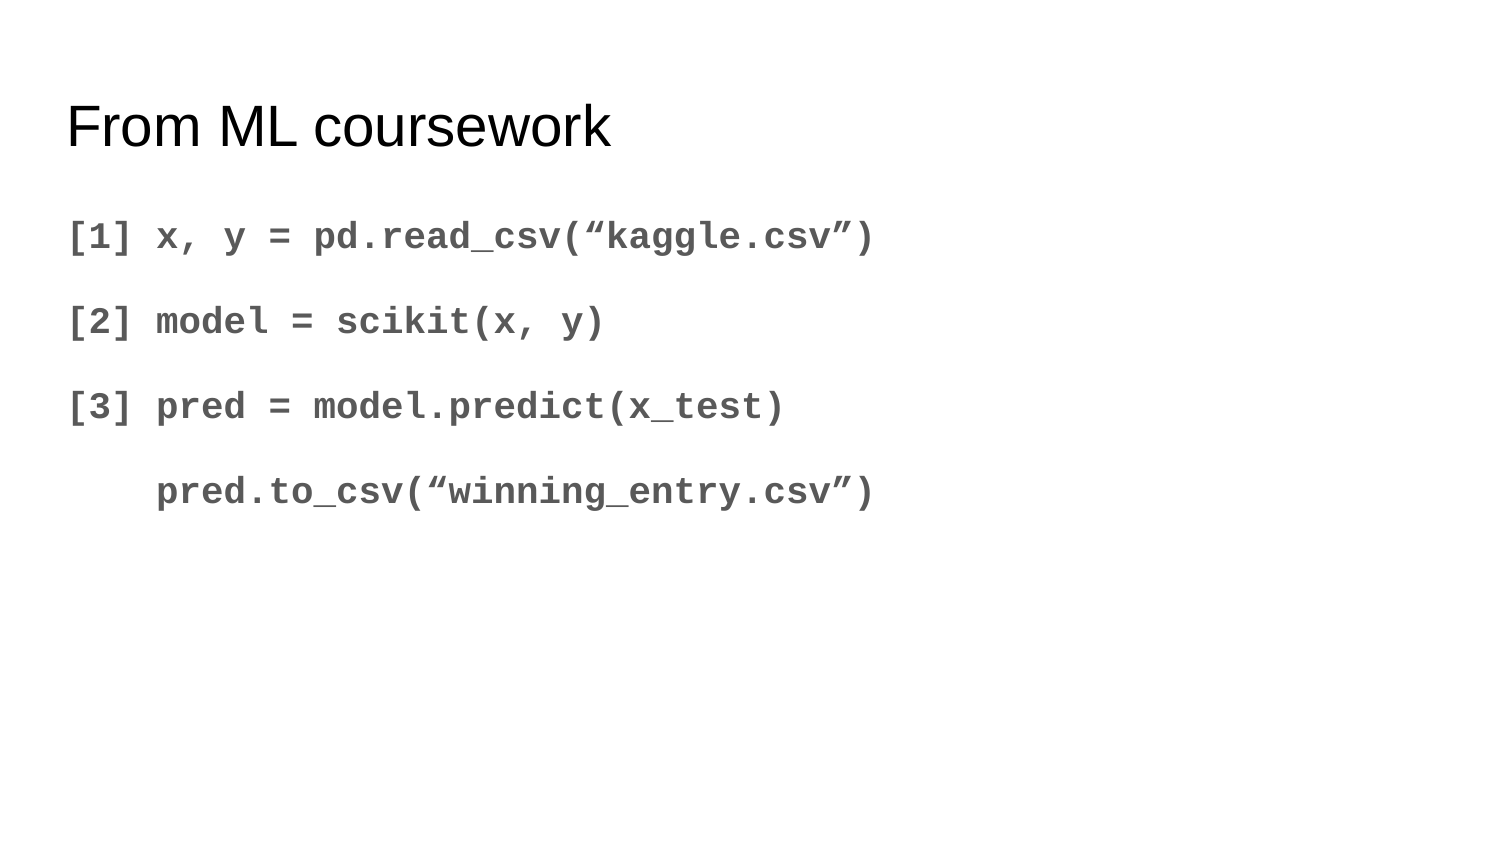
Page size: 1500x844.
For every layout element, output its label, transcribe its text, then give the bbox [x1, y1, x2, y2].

title From ML coursework [51, 72, 1449, 167]
list [1] x, y = pd.read_csv(“kaggle.csv”) [2] model = scikit(x, y) [3] pred = model.predict(x_test) pred.to_csv(“winning_entry.csv”) [51, 189, 1449, 750]
